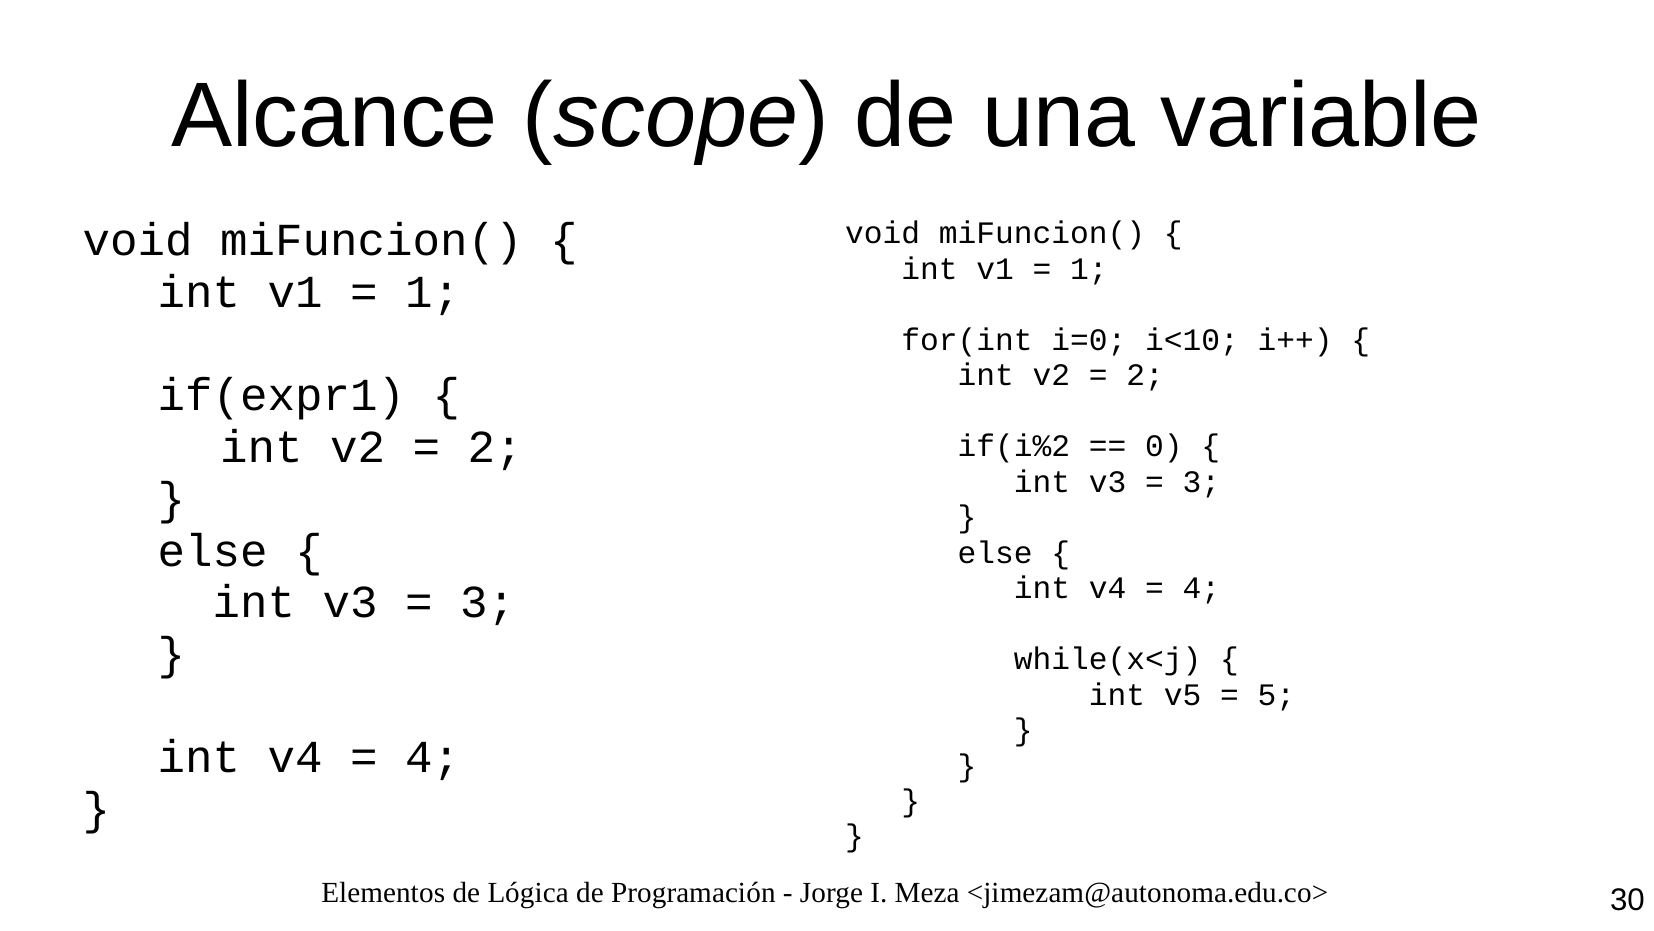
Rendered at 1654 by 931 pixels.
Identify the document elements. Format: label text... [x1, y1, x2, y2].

list void miFuncion() { int v1 = 1; for(int i=0; i<10; i++) { int v2 = 2; if(i%2 == 0) { int v3 = 3; } else { int v4 = 4; while(x<j) { int v5 = 5; } } } } [845, 217, 1572, 863]
list void miFuncion() { int v1 = 1; if(expr1) { int v2 = 2; } else { int v3 = 3; } int v4 = 4; } [82, 217, 809, 863]
title Alcance (scope) de una variable [82, 37, 1571, 193]
